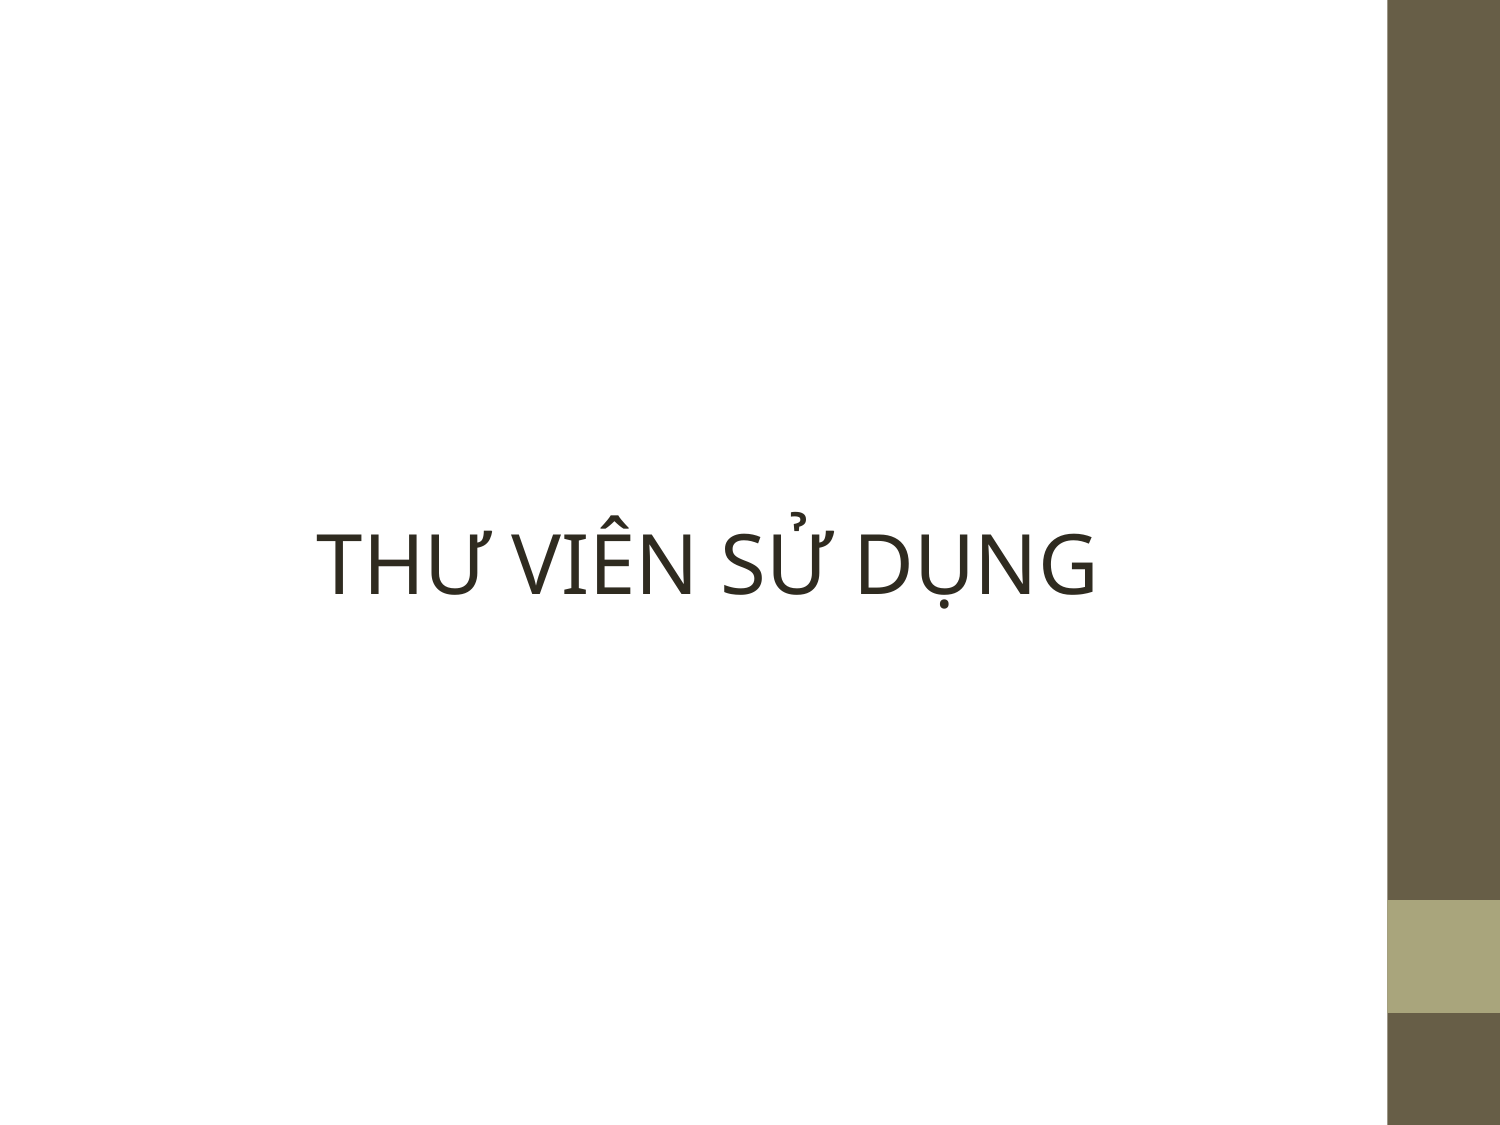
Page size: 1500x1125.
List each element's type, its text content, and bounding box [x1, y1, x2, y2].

list THƯ VIÊN SỬ DỤNG [75, 262, 1326, 1051]
